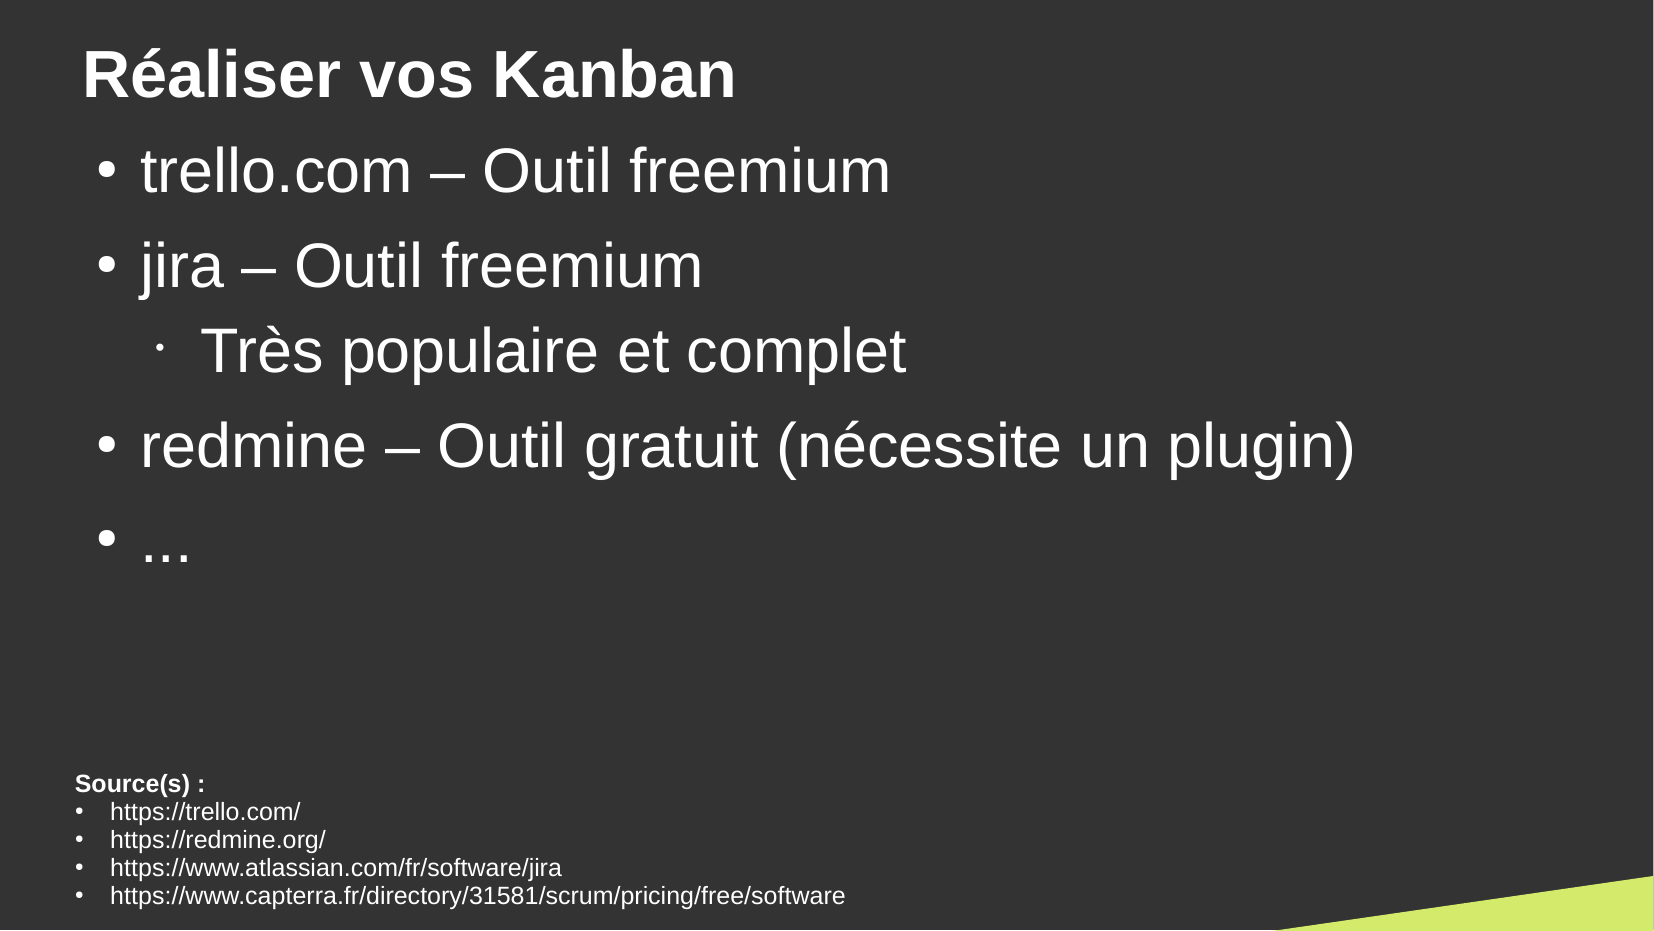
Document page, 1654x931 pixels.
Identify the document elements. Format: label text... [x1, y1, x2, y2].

text_box Source(s) : https://trello.com/ https://redmine.org/ https://www.atlassian.com/fr/software/jira https://www.capterra.fr/directory/31581/scrum/pricing/free/software [60, 762, 1546, 918]
list trello.com – Outil freemium jira – Outil freemium Très populaire et complet redmine – Outil gratuit (nécessite un plugin) ... [80, 135, 1620, 579]
title Réaliser vos Kanban [82, 37, 1571, 122]
text_box [1271, 875, 1654, 931]
